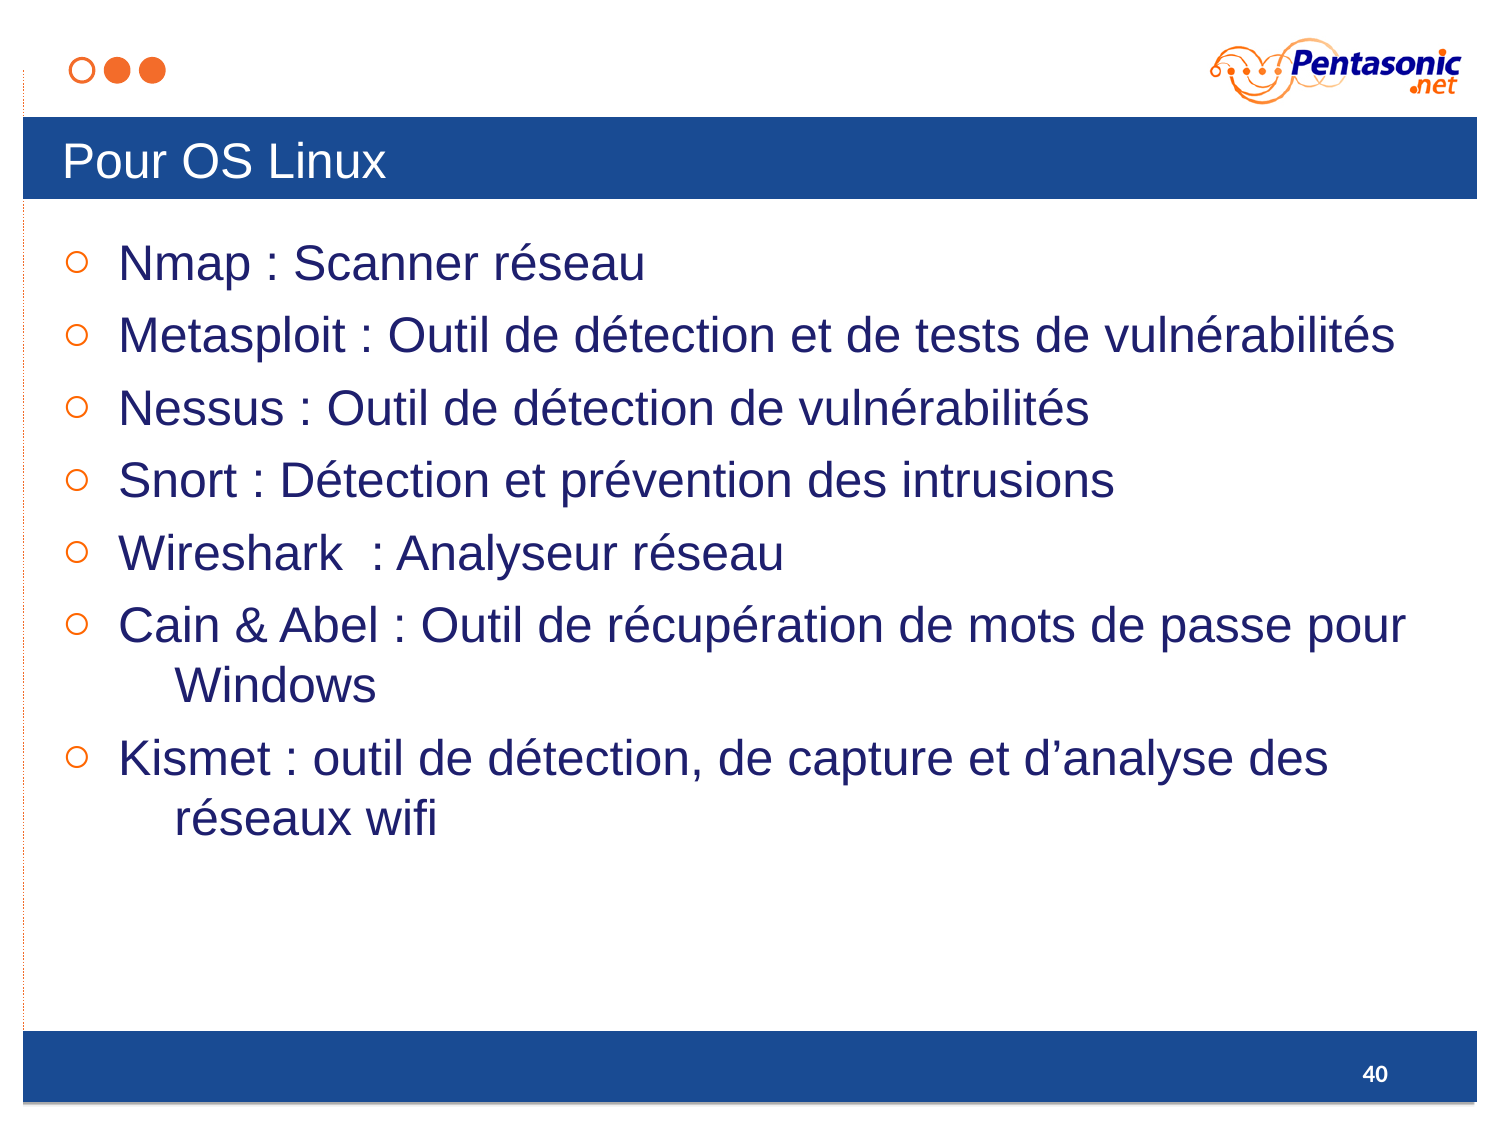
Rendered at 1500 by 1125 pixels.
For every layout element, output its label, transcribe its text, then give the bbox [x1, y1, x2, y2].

list Nmap : Scanner réseau Metasploit : Outil de détection et de tests de vulnérabilités Nessus : Outil de détection de vulnérabilités Snort : Détection et prévention des intrusions Wireshark : Analyseur réseau Cain & Abel : Outil de récupération de mots de passe pour Windows Kismet : outil de détection, de capture et d’analyse des réseaux wifi [46, 222, 1454, 1008]
title Pour OS Linux [46, 117, 1454, 200]
text_box 40 [1347, 1042, 1477, 1103]
